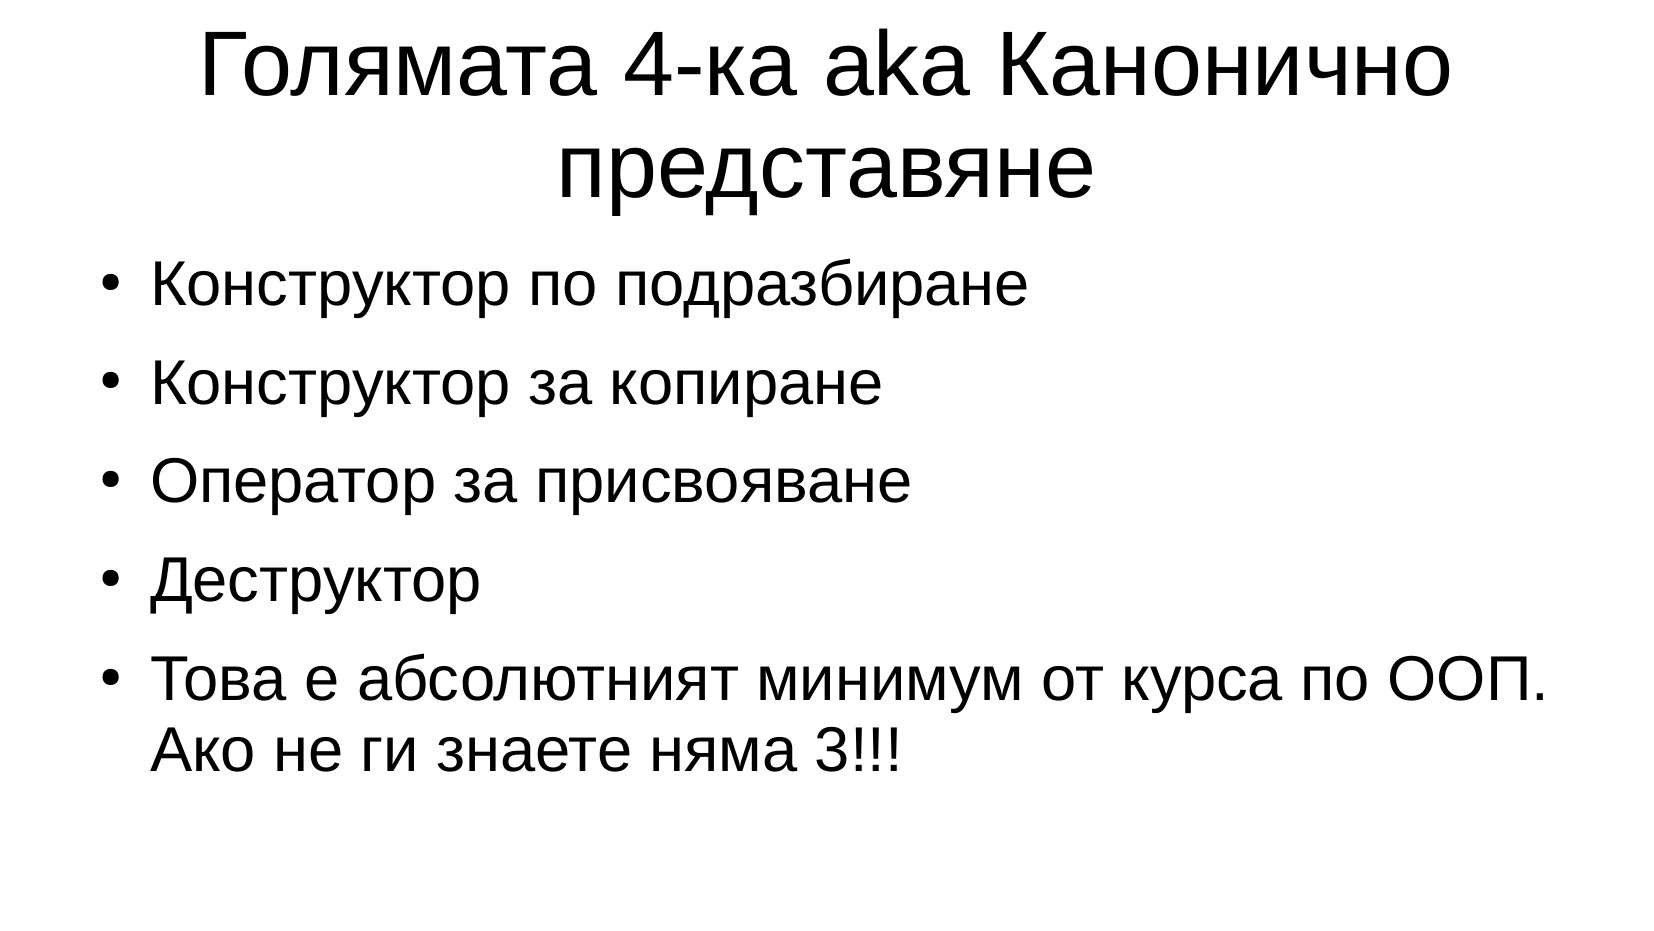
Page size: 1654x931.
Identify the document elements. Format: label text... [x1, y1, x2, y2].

list Конструктор по подразбиране Конструктор за копиране Оператор за присвояване Деструктор Това е абсолютният минимум от курса по ООП. Ако не ги знаете няма 3!!! [82, 248, 1571, 788]
title Голямата 4-ка aka Канонично представяне [82, 12, 1571, 218]
